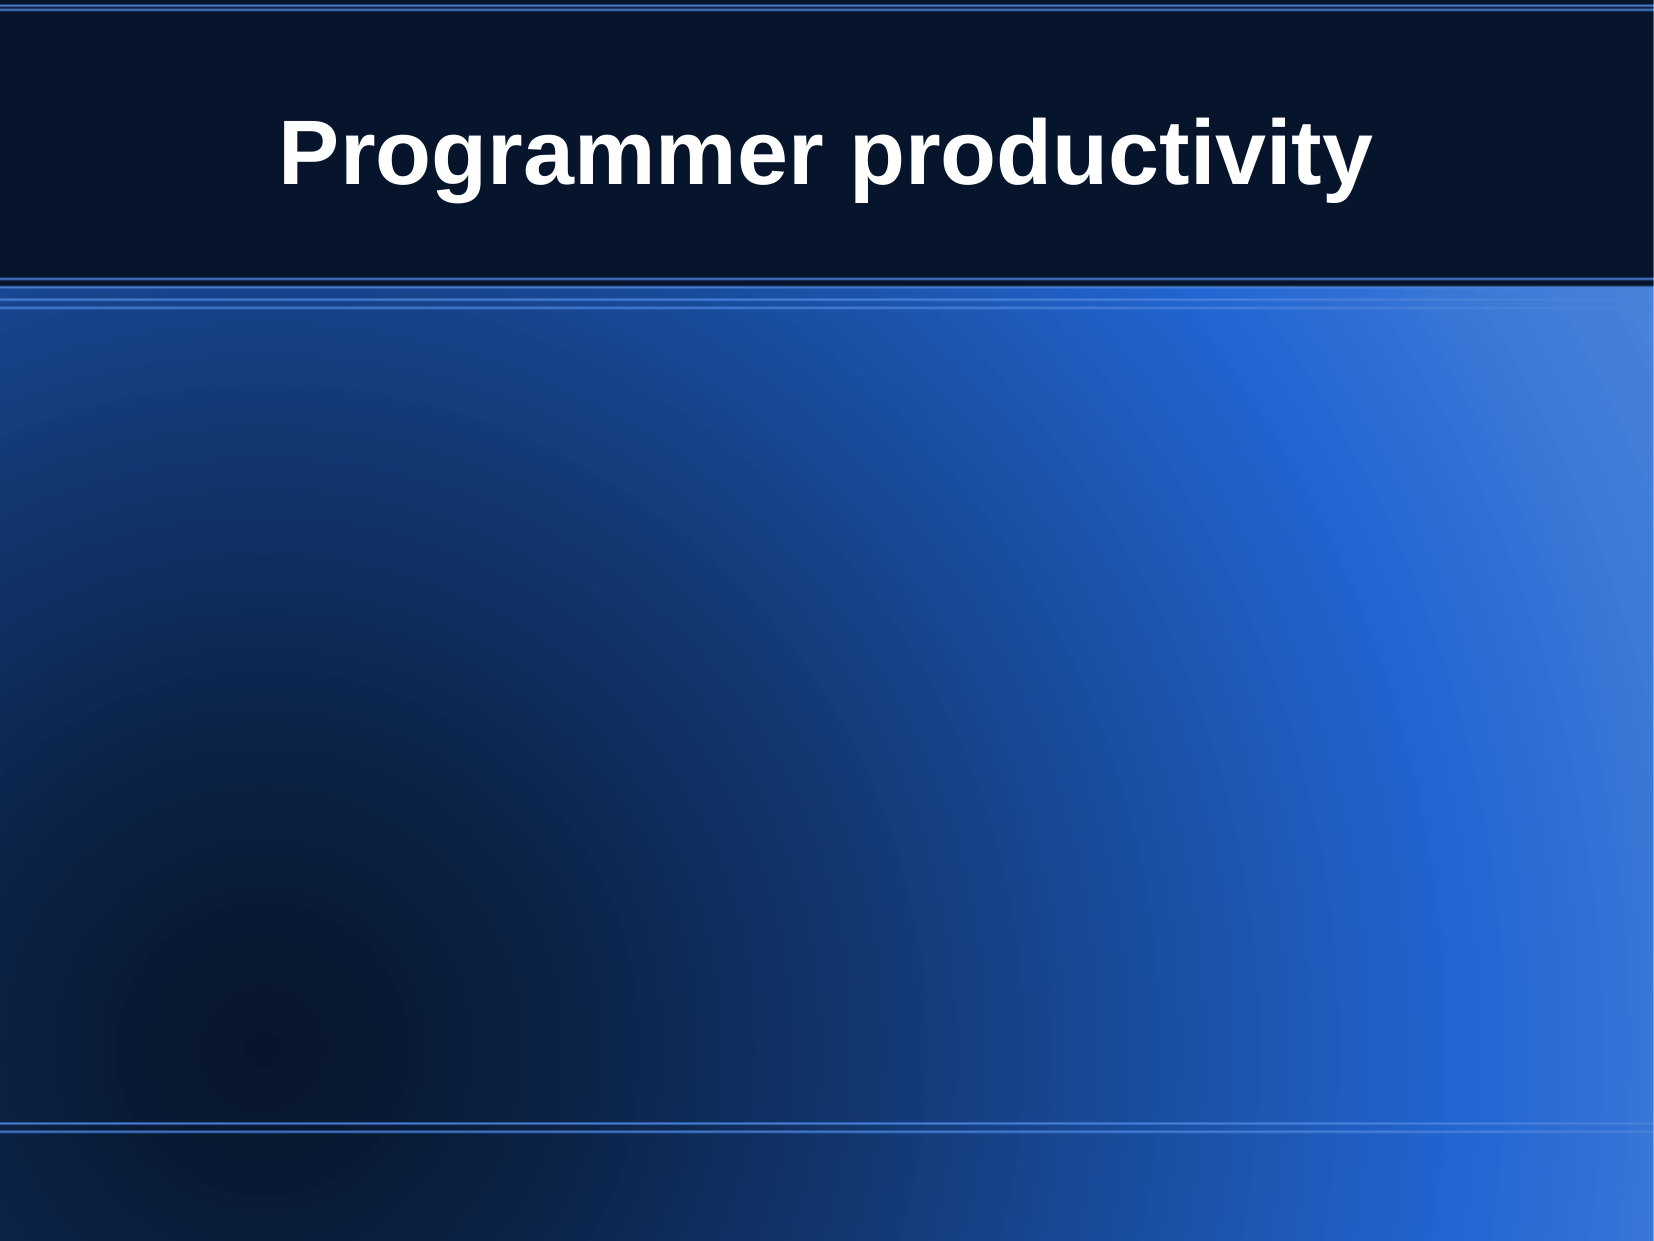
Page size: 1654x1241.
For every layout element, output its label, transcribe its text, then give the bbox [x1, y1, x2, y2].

title Programmer productivity [82, 49, 1571, 257]
picture [0, 0, 1654, 1241]
